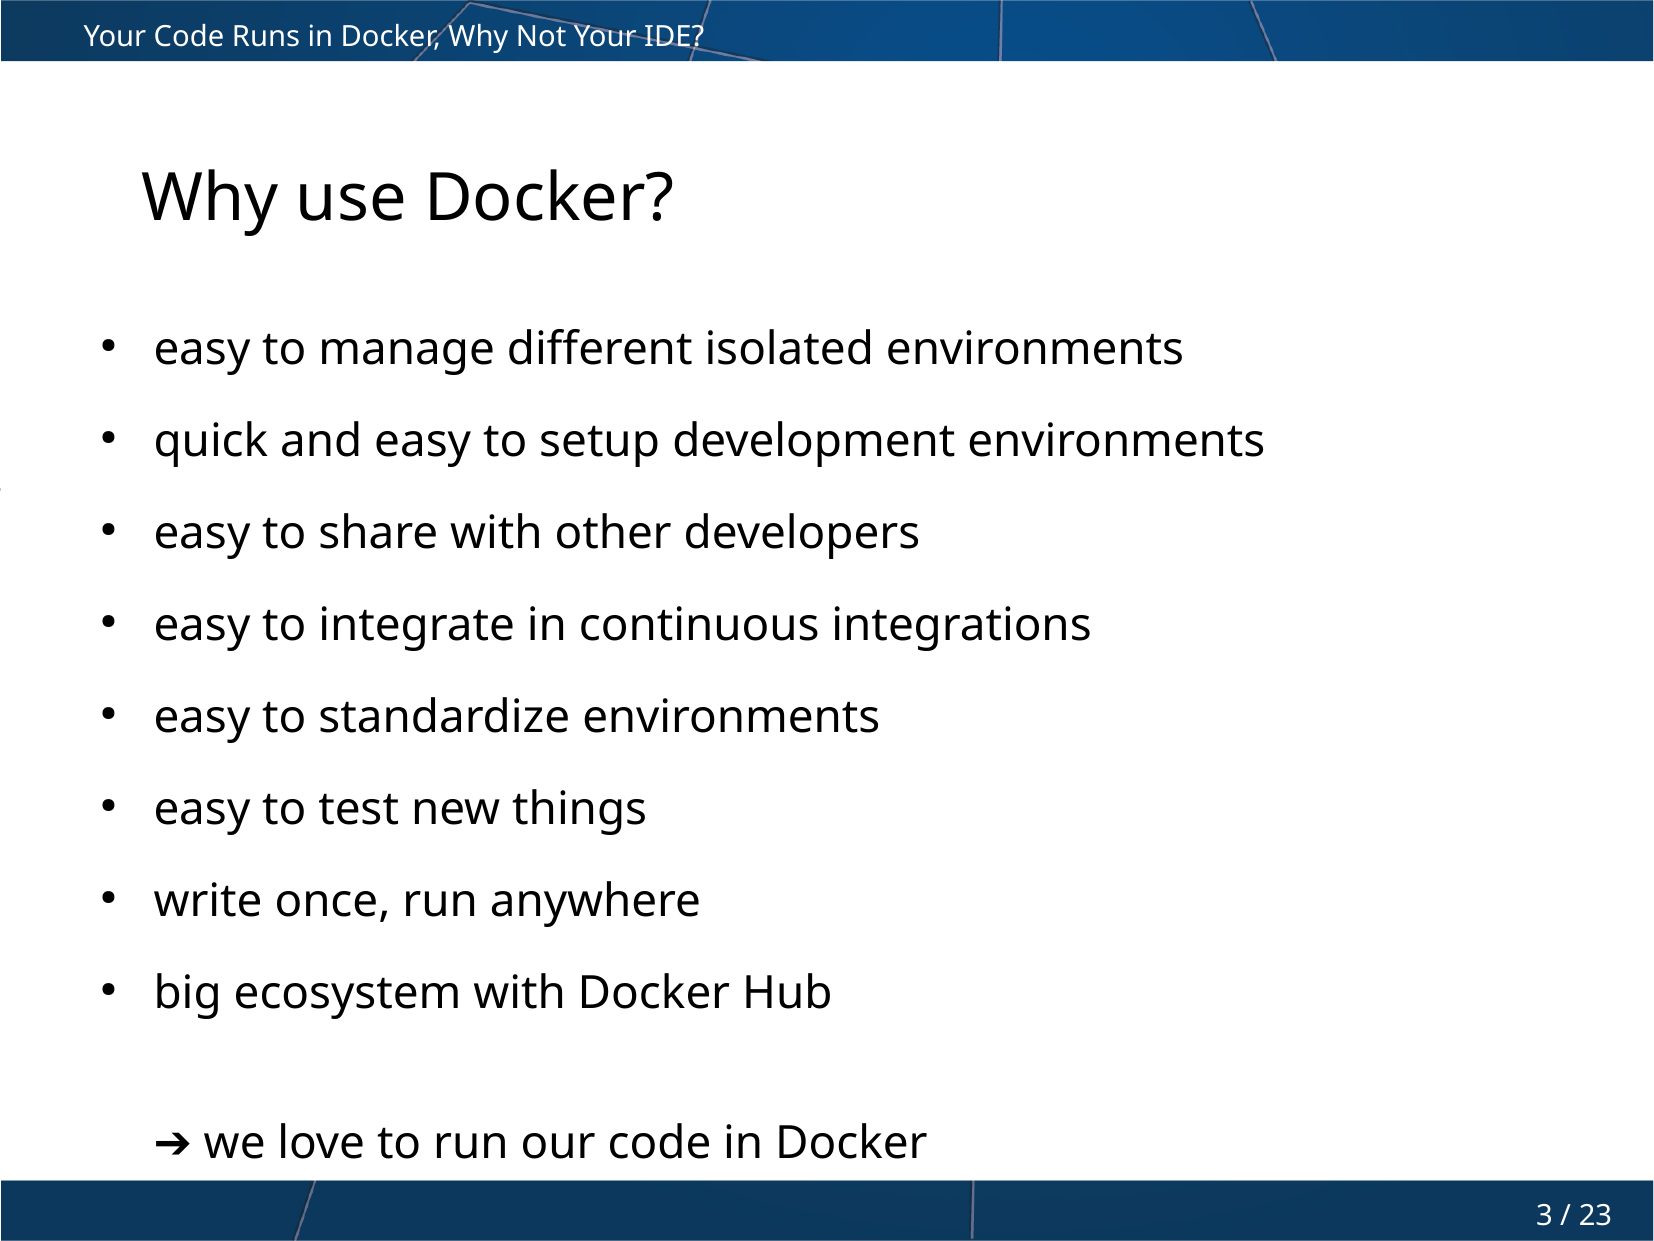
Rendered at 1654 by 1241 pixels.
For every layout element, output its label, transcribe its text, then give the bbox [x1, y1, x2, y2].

title Why use Docker? [82, 98, 1571, 291]
list easy to manage different isolated environments quick and easy to setup development environments easy to share with other developers easy to integrate in continuous integrations easy to standardize environments easy to test new things write once, run anywhere big ecosystem with Docker Hub ➔ we love to run our code in Docker [82, 315, 1571, 1085]
picture [0, 0, 1654, 1241]
